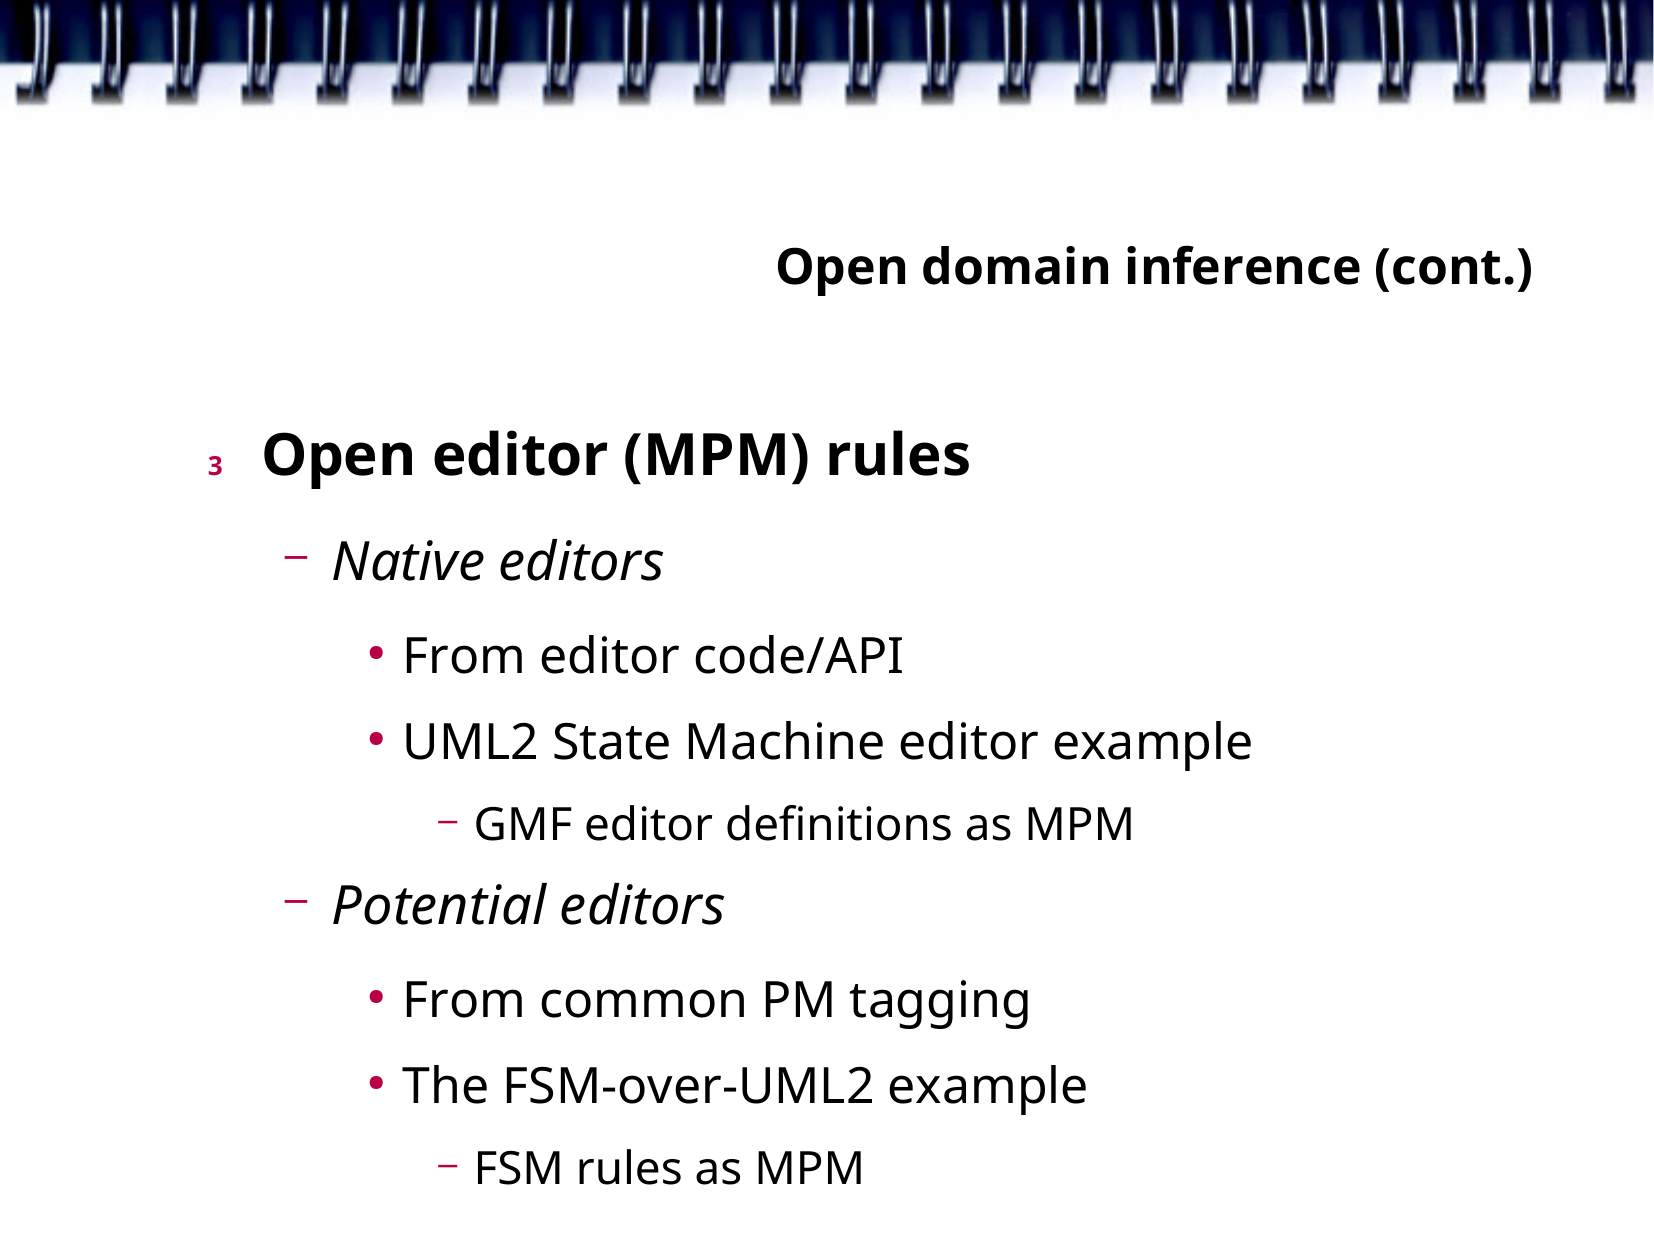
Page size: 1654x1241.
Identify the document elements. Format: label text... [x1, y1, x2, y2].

title Open domain inference (cont.) [139, 169, 1535, 362]
picture [0, 0, 1654, 121]
list Open editor (MPM) rules Native editors From editor code/API UML2 State Machine editor example GMF editor definitions as MPM Potential editors From common PM tagging The FSM-over-UML2 example FSM rules as MPM [190, 413, 1506, 1182]
